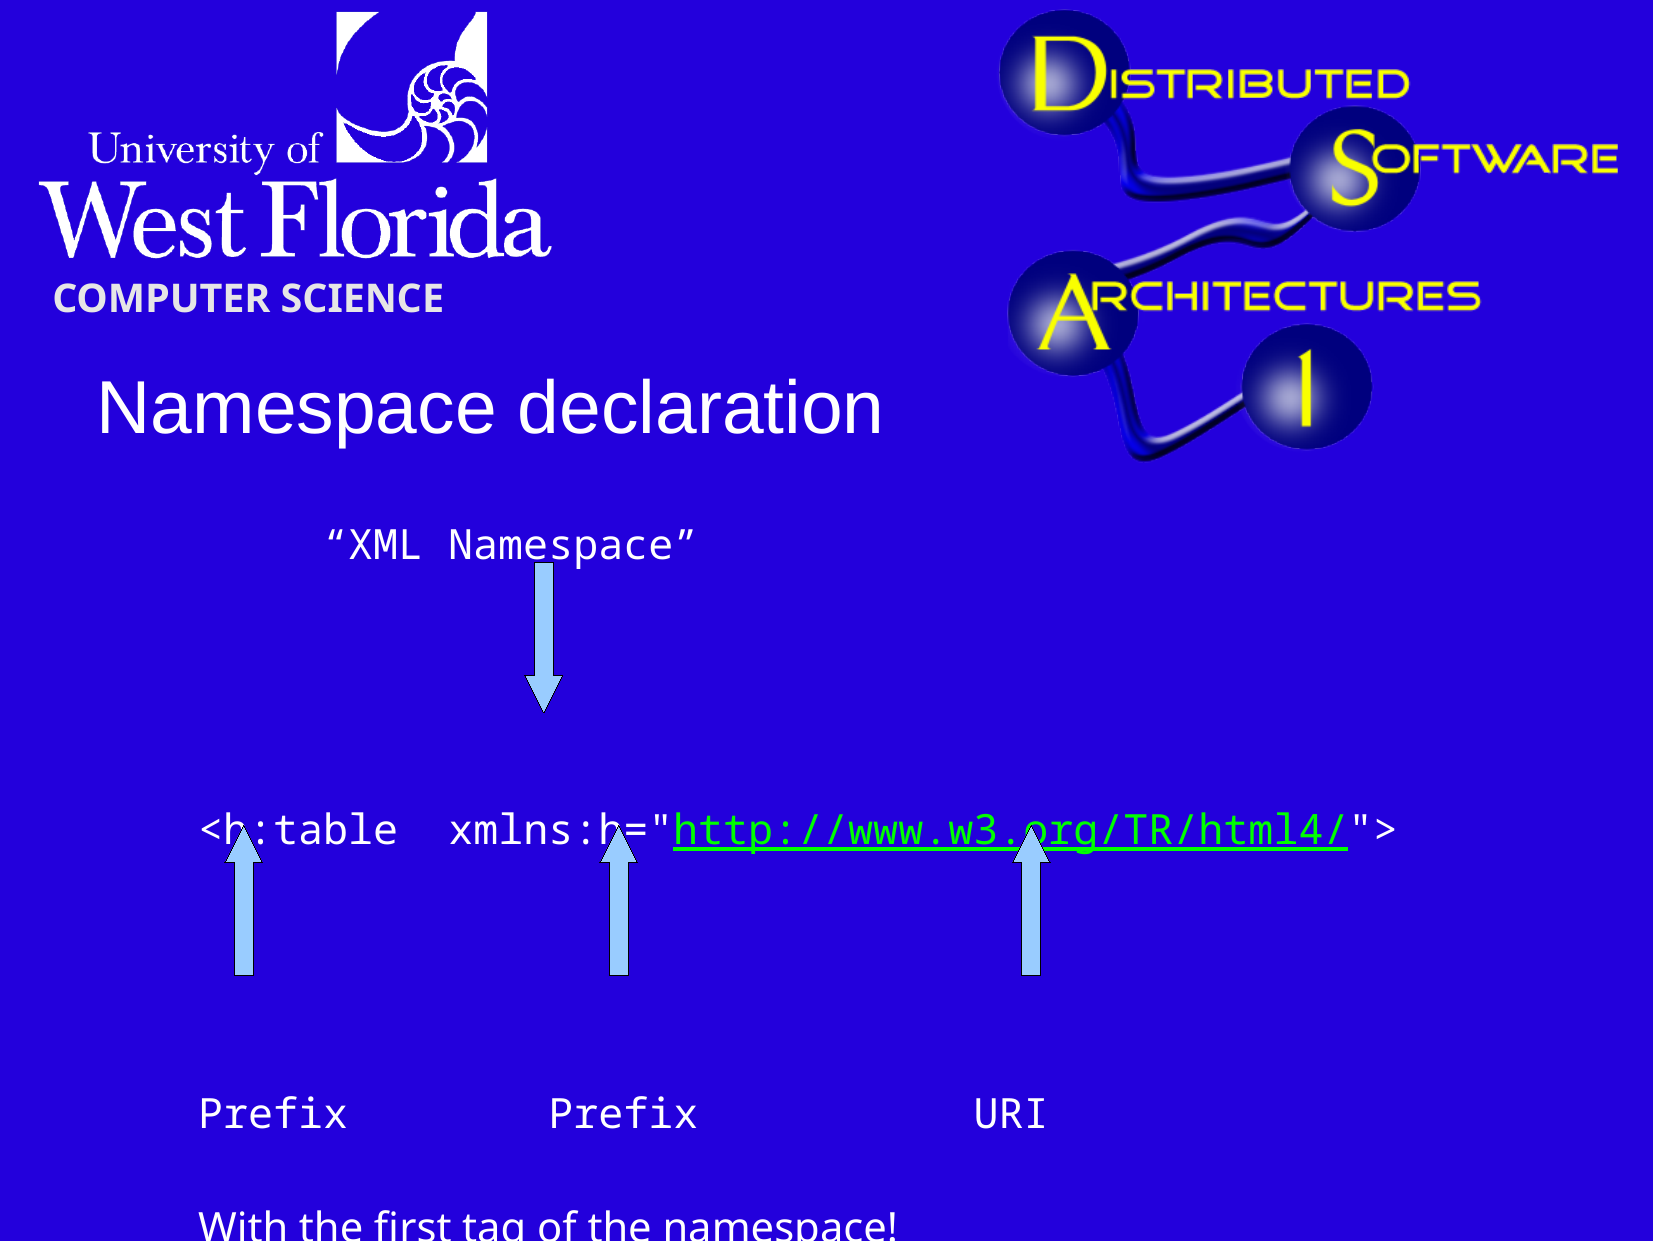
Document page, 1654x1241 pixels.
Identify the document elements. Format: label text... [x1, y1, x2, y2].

text_box [1012, 825, 1051, 976]
text_box “XML Namespace” <h:table xmlns:h="http://www.w3.org/TR/html4/"> Prefix Prefix URI With the first tag of the namespace! Read http://www.rpbourret.com/xml/NamespaceMyths.ht [183, 450, 1426, 1241]
picture [910, 0, 1653, 506]
text_box COMPUTER SCIENCE [37, 262, 563, 334]
picture [37, 0, 559, 262]
text_box [524, 562, 563, 713]
text_box [599, 825, 638, 976]
text_box Namespace declaration [55, 365, 901, 451]
text_box [224, 825, 263, 976]
